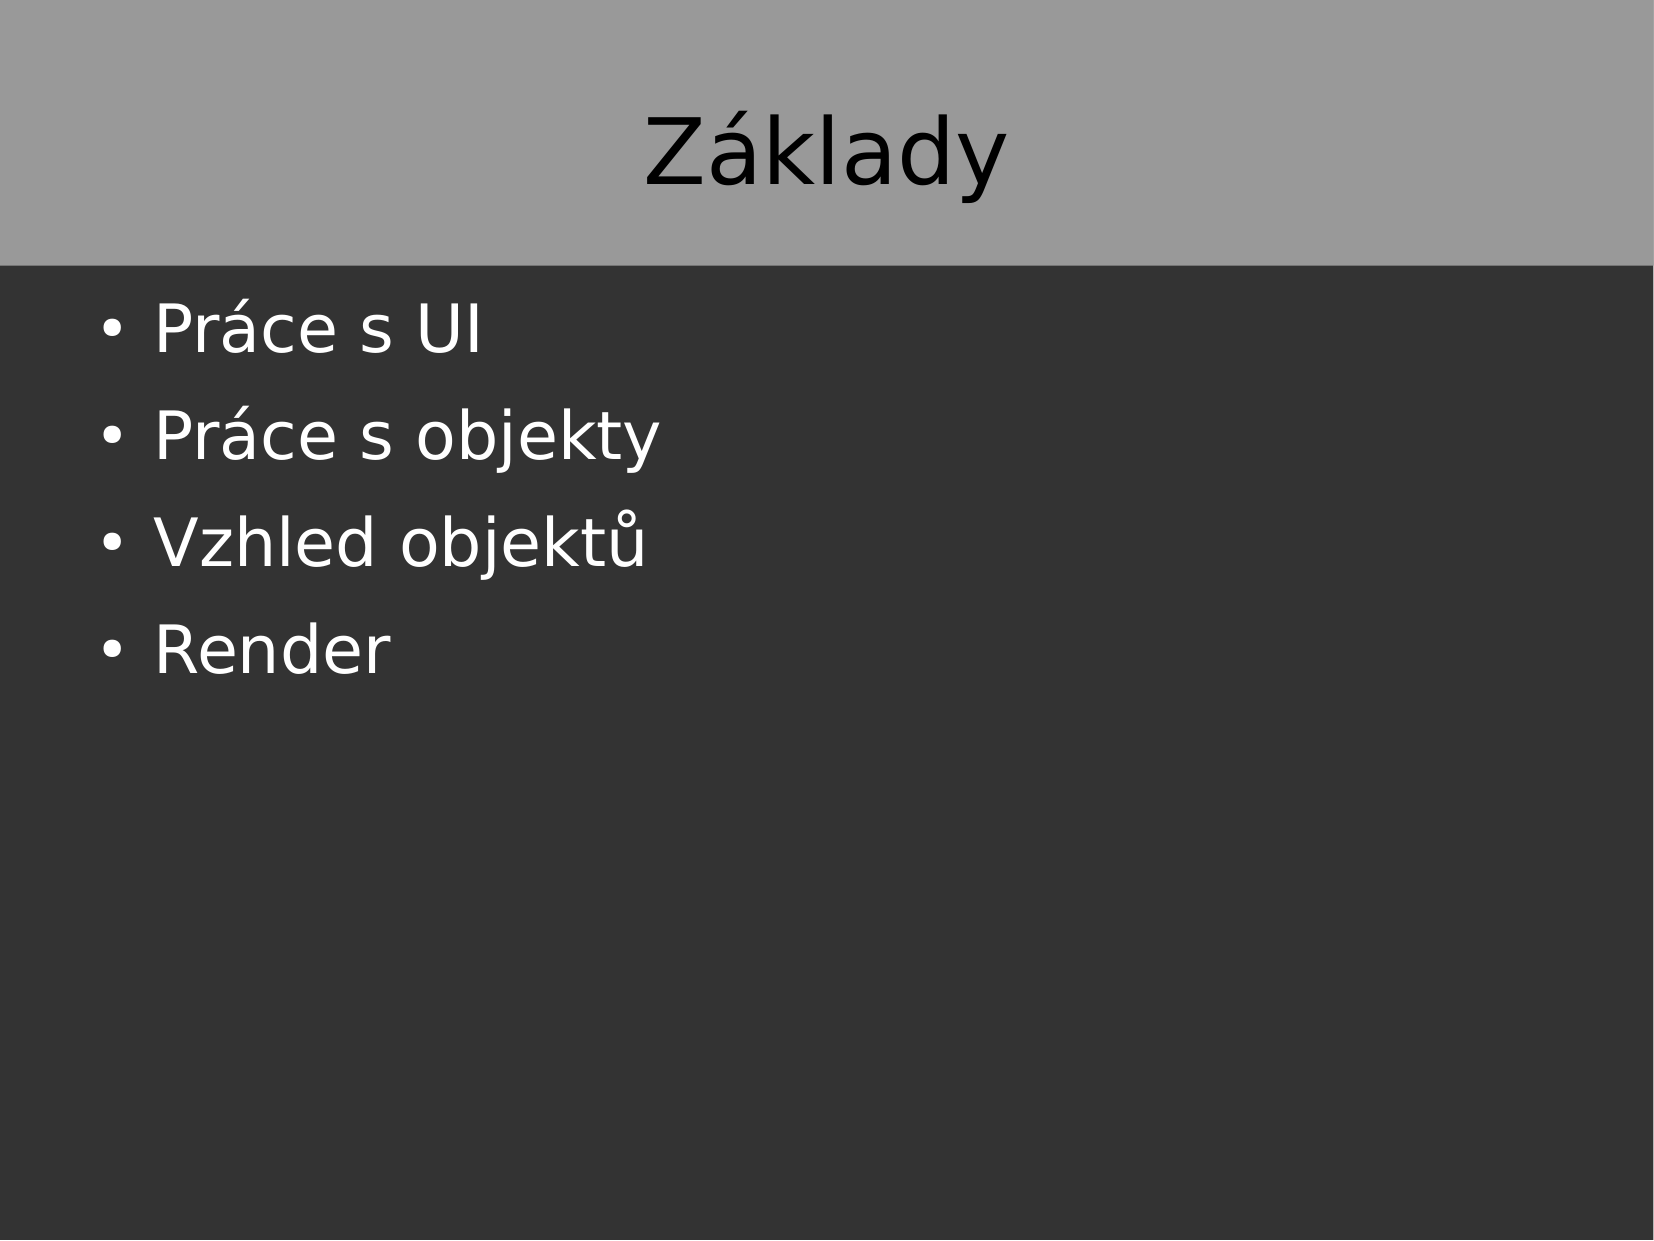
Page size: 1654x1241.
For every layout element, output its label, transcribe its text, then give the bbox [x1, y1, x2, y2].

title Základy [82, 49, 1571, 257]
list Práce s UI Práce s objekty Vzhled objektů Render [82, 290, 1571, 1109]
